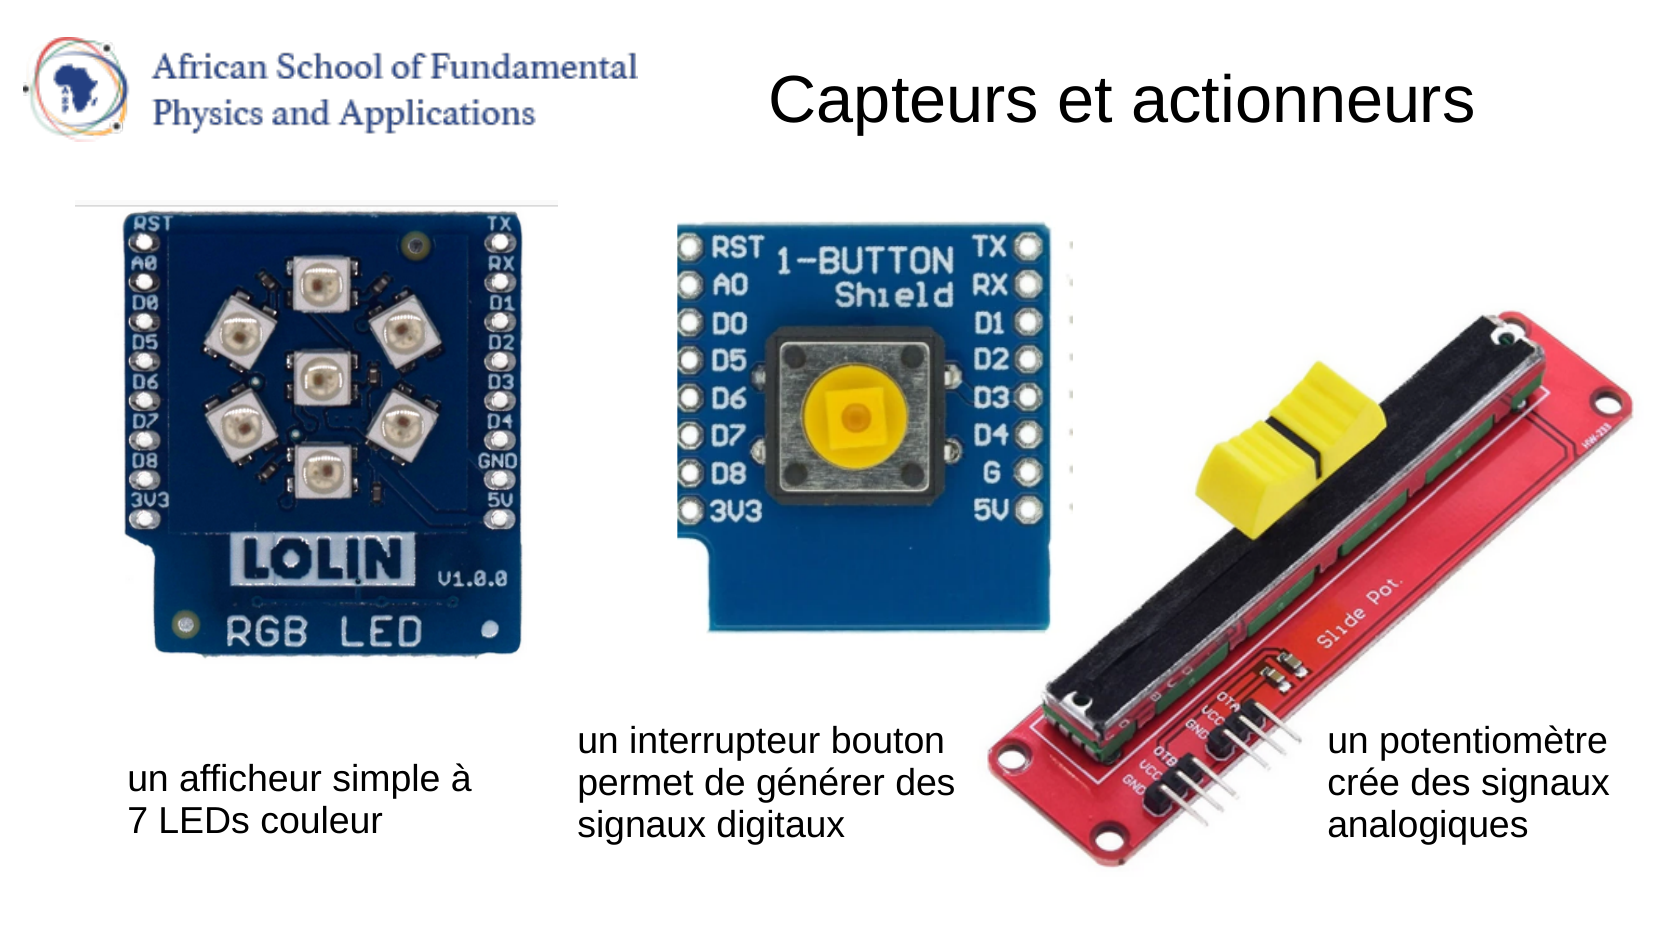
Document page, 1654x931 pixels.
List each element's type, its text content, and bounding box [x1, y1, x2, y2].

picture [23, 37, 635, 142]
title Capteurs et actionneurs [635, 21, 1610, 177]
text_box un interrupteur bouton permet de générer des signaux digitaux [562, 712, 976, 854]
picture [75, 200, 558, 676]
picture [637, 187, 1654, 901]
text_box un afficheur simple à 7 LEDs couleur [112, 750, 488, 849]
text_box un potentiomètre crée des signaux analogiques [1312, 712, 1636, 854]
